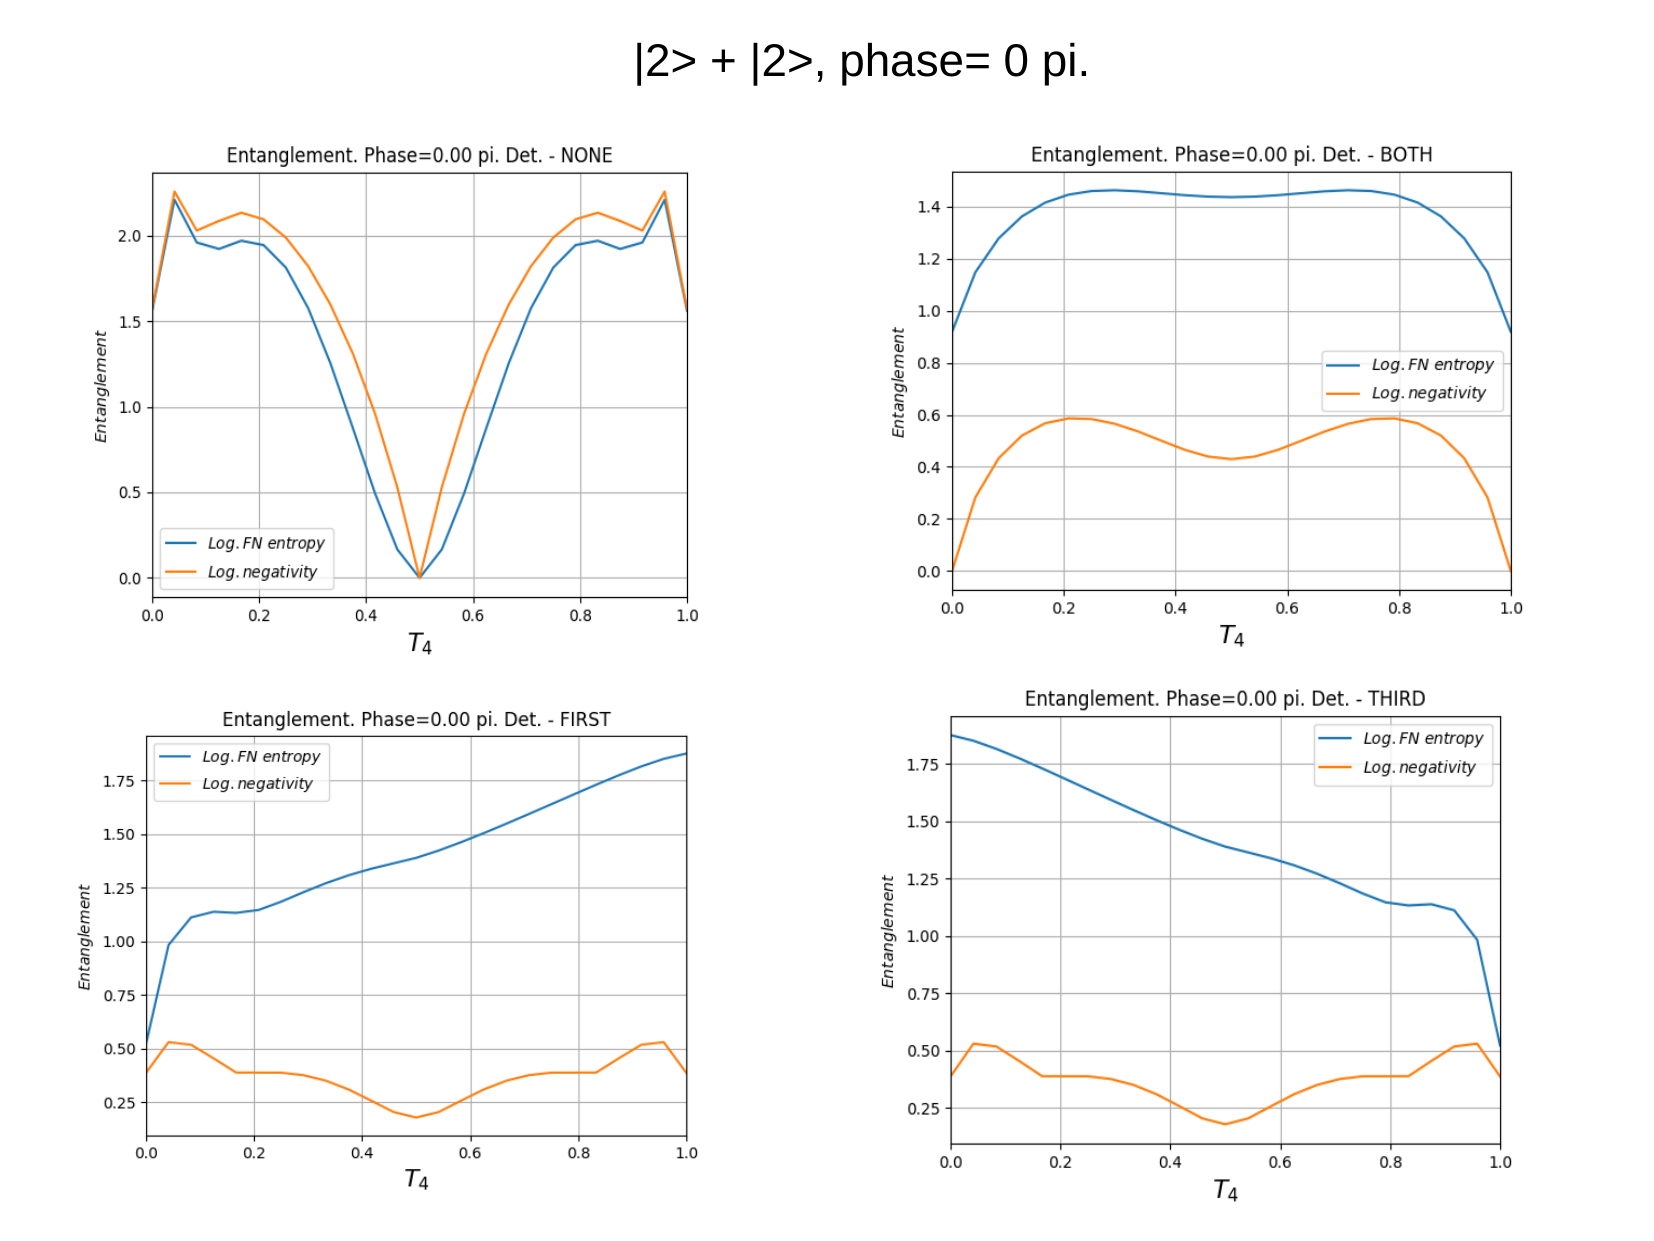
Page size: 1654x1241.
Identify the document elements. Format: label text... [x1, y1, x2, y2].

title |2> + |2>, phase= 0 pi. [578, 13, 1146, 107]
picture [66, 106, 756, 658]
picture [862, 106, 1583, 1205]
picture [59, 673, 756, 1193]
